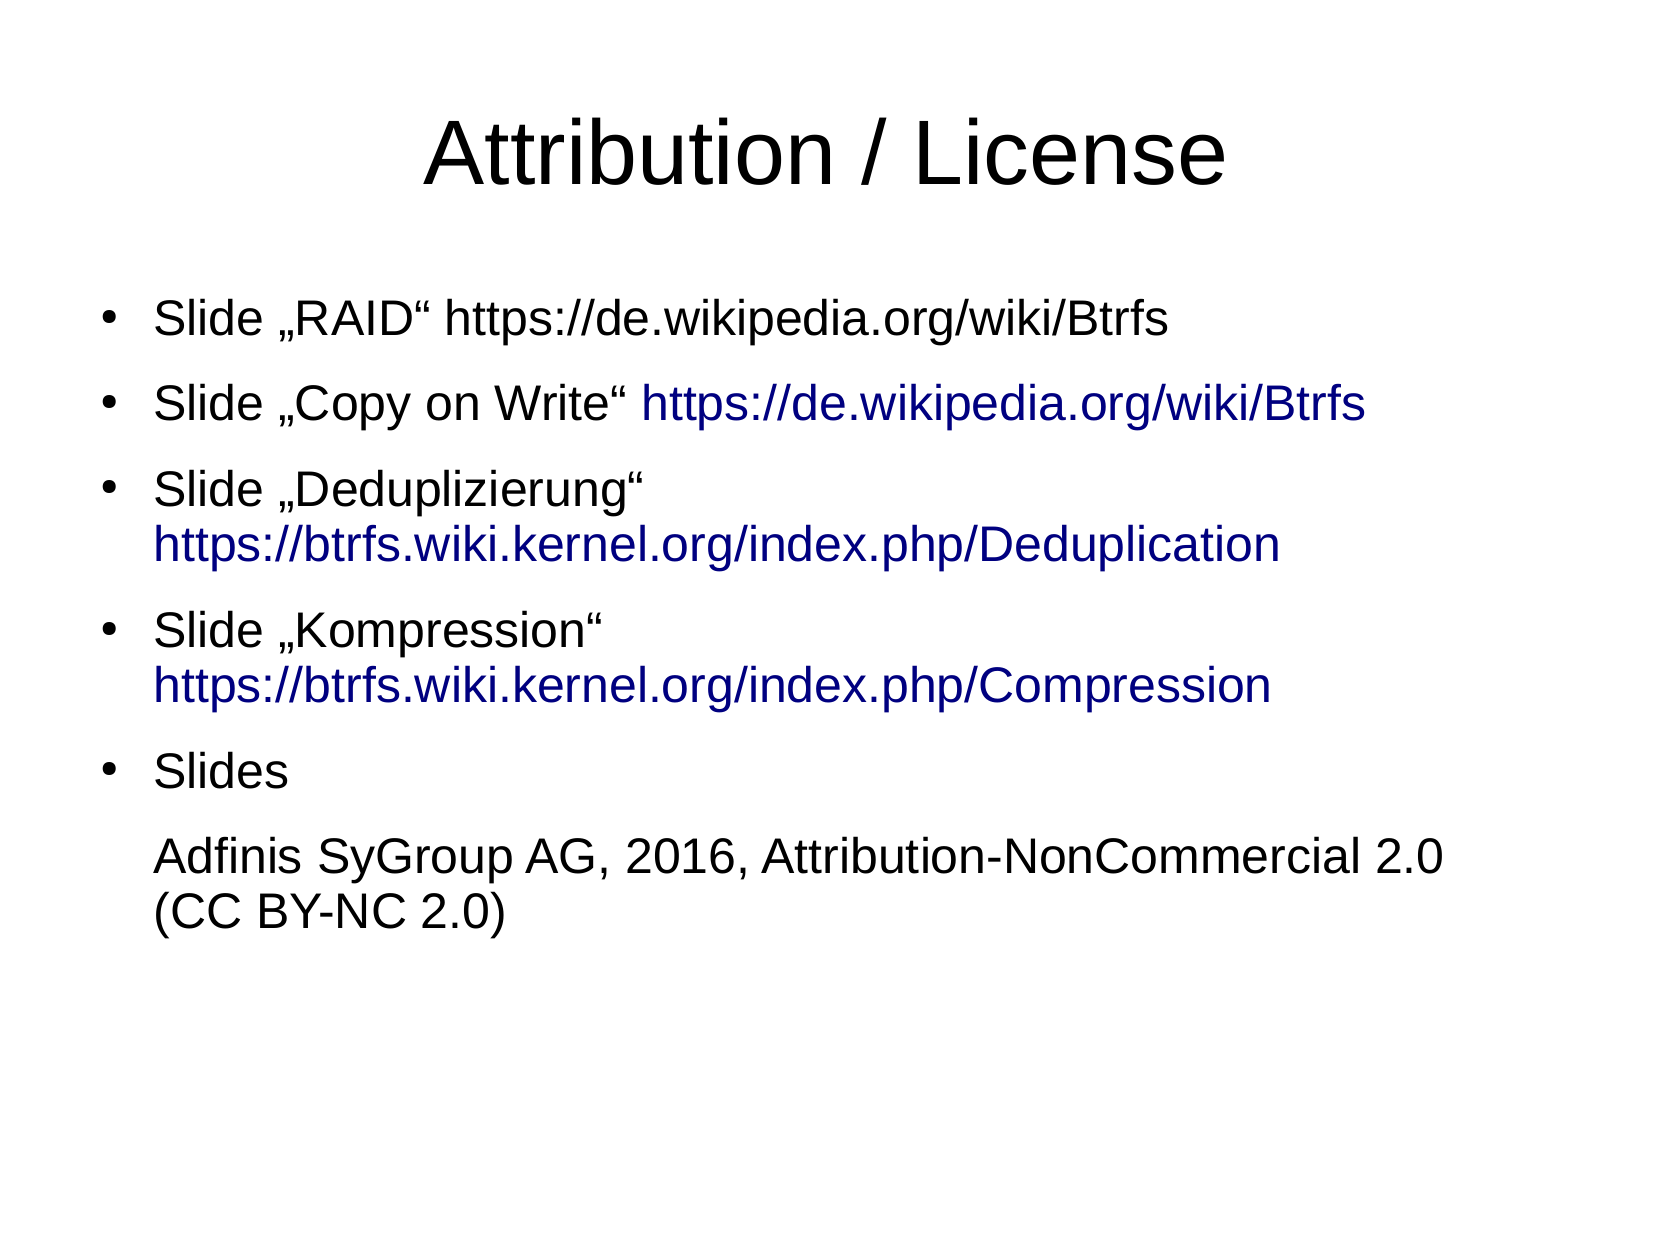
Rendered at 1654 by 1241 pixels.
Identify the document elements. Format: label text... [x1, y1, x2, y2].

list Slide „RAID“ https://de.wikipedia.org/wiki/Btrfs Slide „Copy on Write“ https://de.wikipedia.org/wiki/Btrfs Slide „Deduplizierung“ https://btrfs.wiki.kernel.org/index.php/Deduplication Slide „Kompression“ https://btrfs.wiki.kernel.org/index.php/Compression Slides Adfinis SyGroup AG, 2016, Attribution-NonCommercial 2.0 (CC BY-NC 2.0) [82, 290, 1571, 1010]
title Attribution / License [82, 49, 1571, 257]
